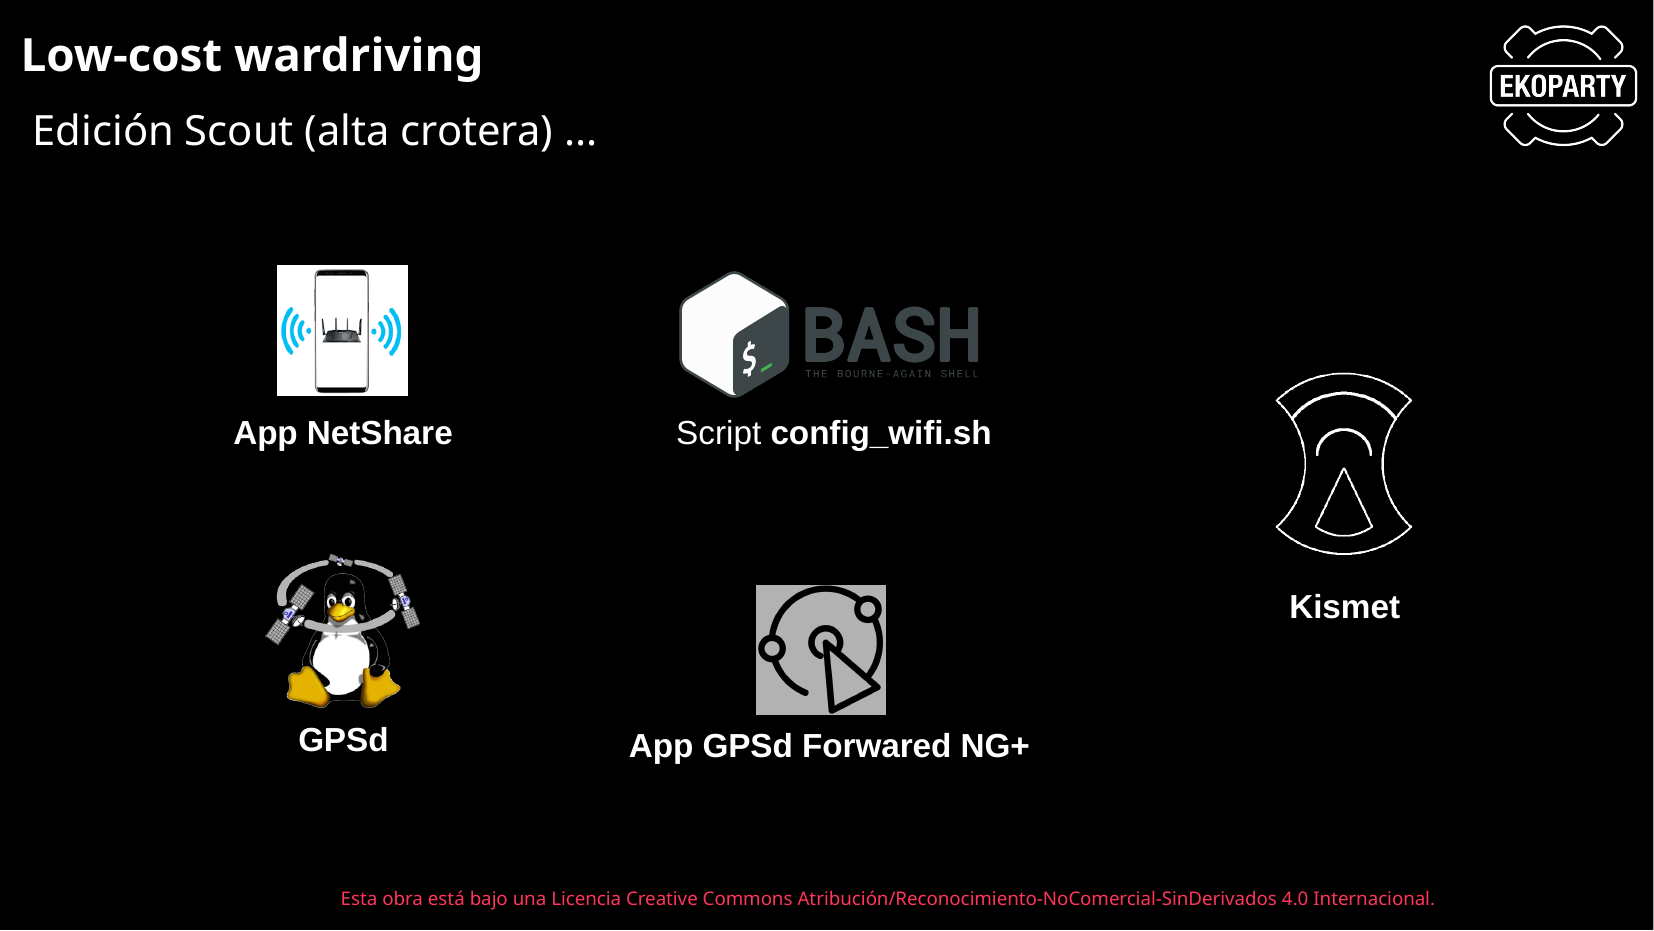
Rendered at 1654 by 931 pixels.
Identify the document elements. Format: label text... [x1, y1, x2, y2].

picture [679, 271, 979, 398]
text_box Edición Scout (alta crotera) ... [17, 93, 1433, 161]
picture [1241, 361, 1441, 562]
text_box App GPSd Forwared NG+ [614, 720, 1046, 778]
text_box Esta obra está bajo una Licencia Creative Commons Atribución/Reconocimiento-NoComercial-SinDerivados 4.0 Internacional. [325, 878, 1654, 917]
text_box Low-cost wardriving [5, 14, 1476, 87]
picture [755, 584, 886, 715]
text_box Kismet [1274, 580, 1416, 638]
text_box Script config_wifi.sh [661, 407, 1008, 460]
text_box GPSd [283, 714, 404, 772]
picture [265, 553, 420, 708]
text_box App NetShare [218, 407, 469, 465]
picture [1476, 0, 1654, 178]
picture [277, 265, 408, 396]
